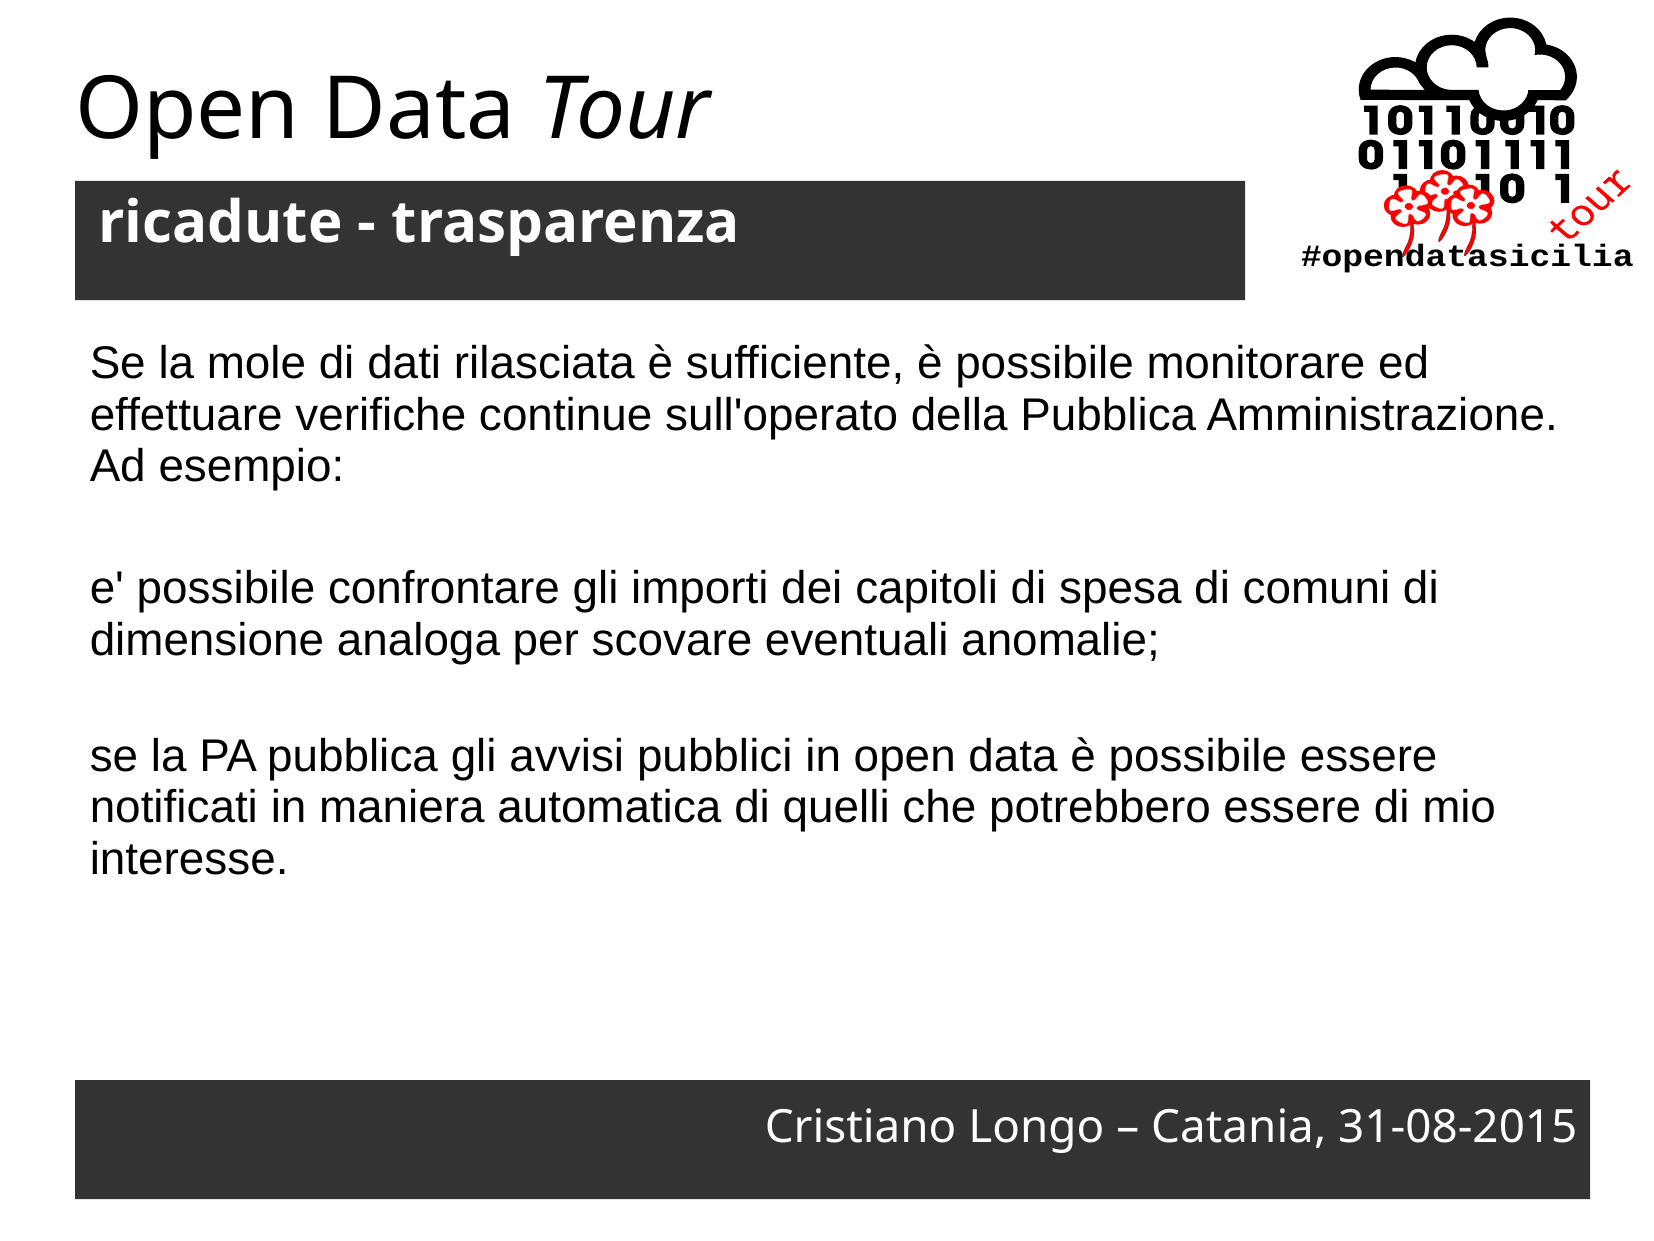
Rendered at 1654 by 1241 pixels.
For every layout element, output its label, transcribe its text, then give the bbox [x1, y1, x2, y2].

list ricadute - trasparenza [75, 180, 1246, 301]
text_box Se la mole di dati rilasciata è sufficiente, è possibile monitorare ed effettuare verifiche continue sull'operato della Pubblica Amministrazione. Ad esempio: [75, 330, 1591, 499]
list Cristiano Longo – Catania, 31-08-2015 [75, 1080, 1591, 1200]
text_box e' possibile confrontare gli importi dei capitoli di spesa di comuni di dimensione analoga per scovare eventuali anomalie; [75, 555, 1546, 673]
text_box se la PA pubblica gli avvisi pubblici in open data è possibile essere notificati in maniera automatica di quelli che potrebbero essere di mio interesse. [75, 722, 1546, 892]
picture [1302, 17, 1633, 273]
list Open Data Tour [75, 45, 1246, 165]
